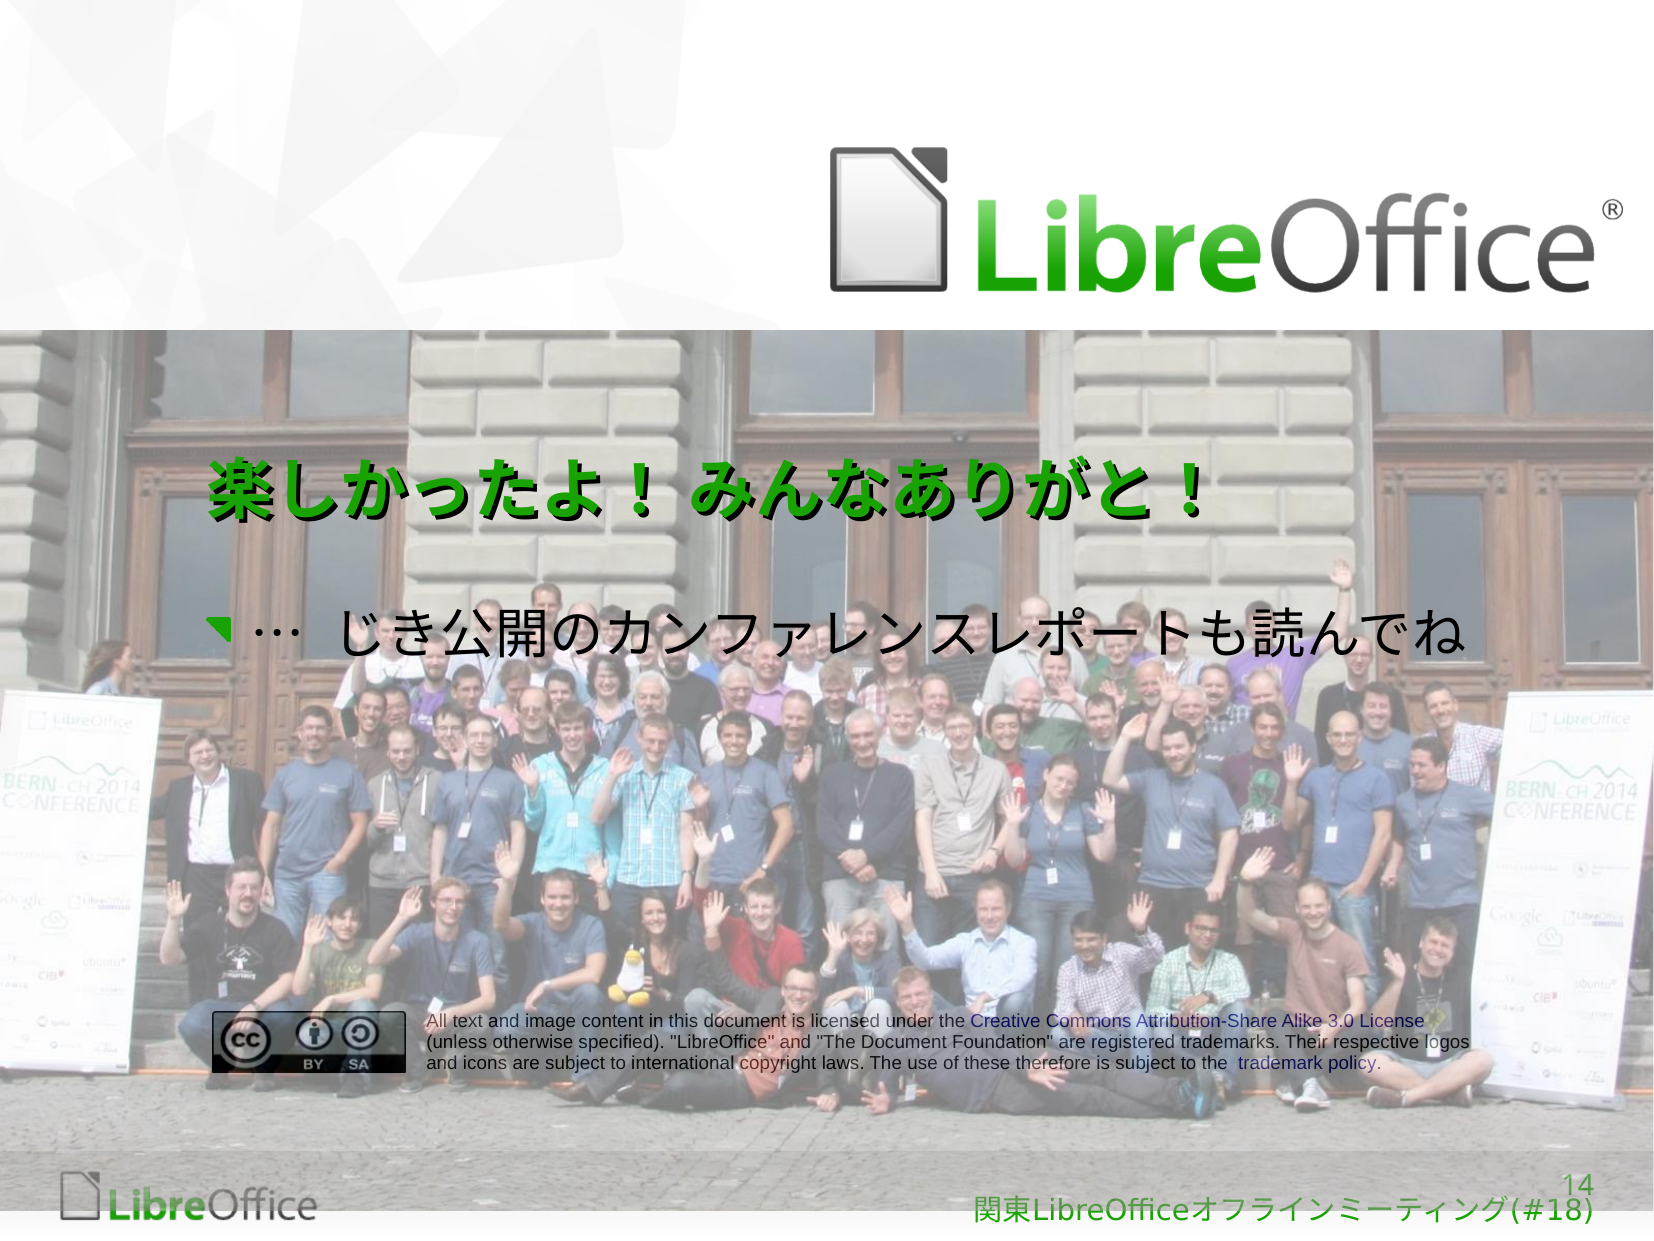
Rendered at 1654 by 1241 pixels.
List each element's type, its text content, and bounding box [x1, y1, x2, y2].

picture [0, 0, 1654, 1240]
list … じき公開のカンファレンスレポートも読んでね [206, 590, 1477, 945]
title 楽しかったよ！ みんなありがと！ [206, 395, 1477, 573]
